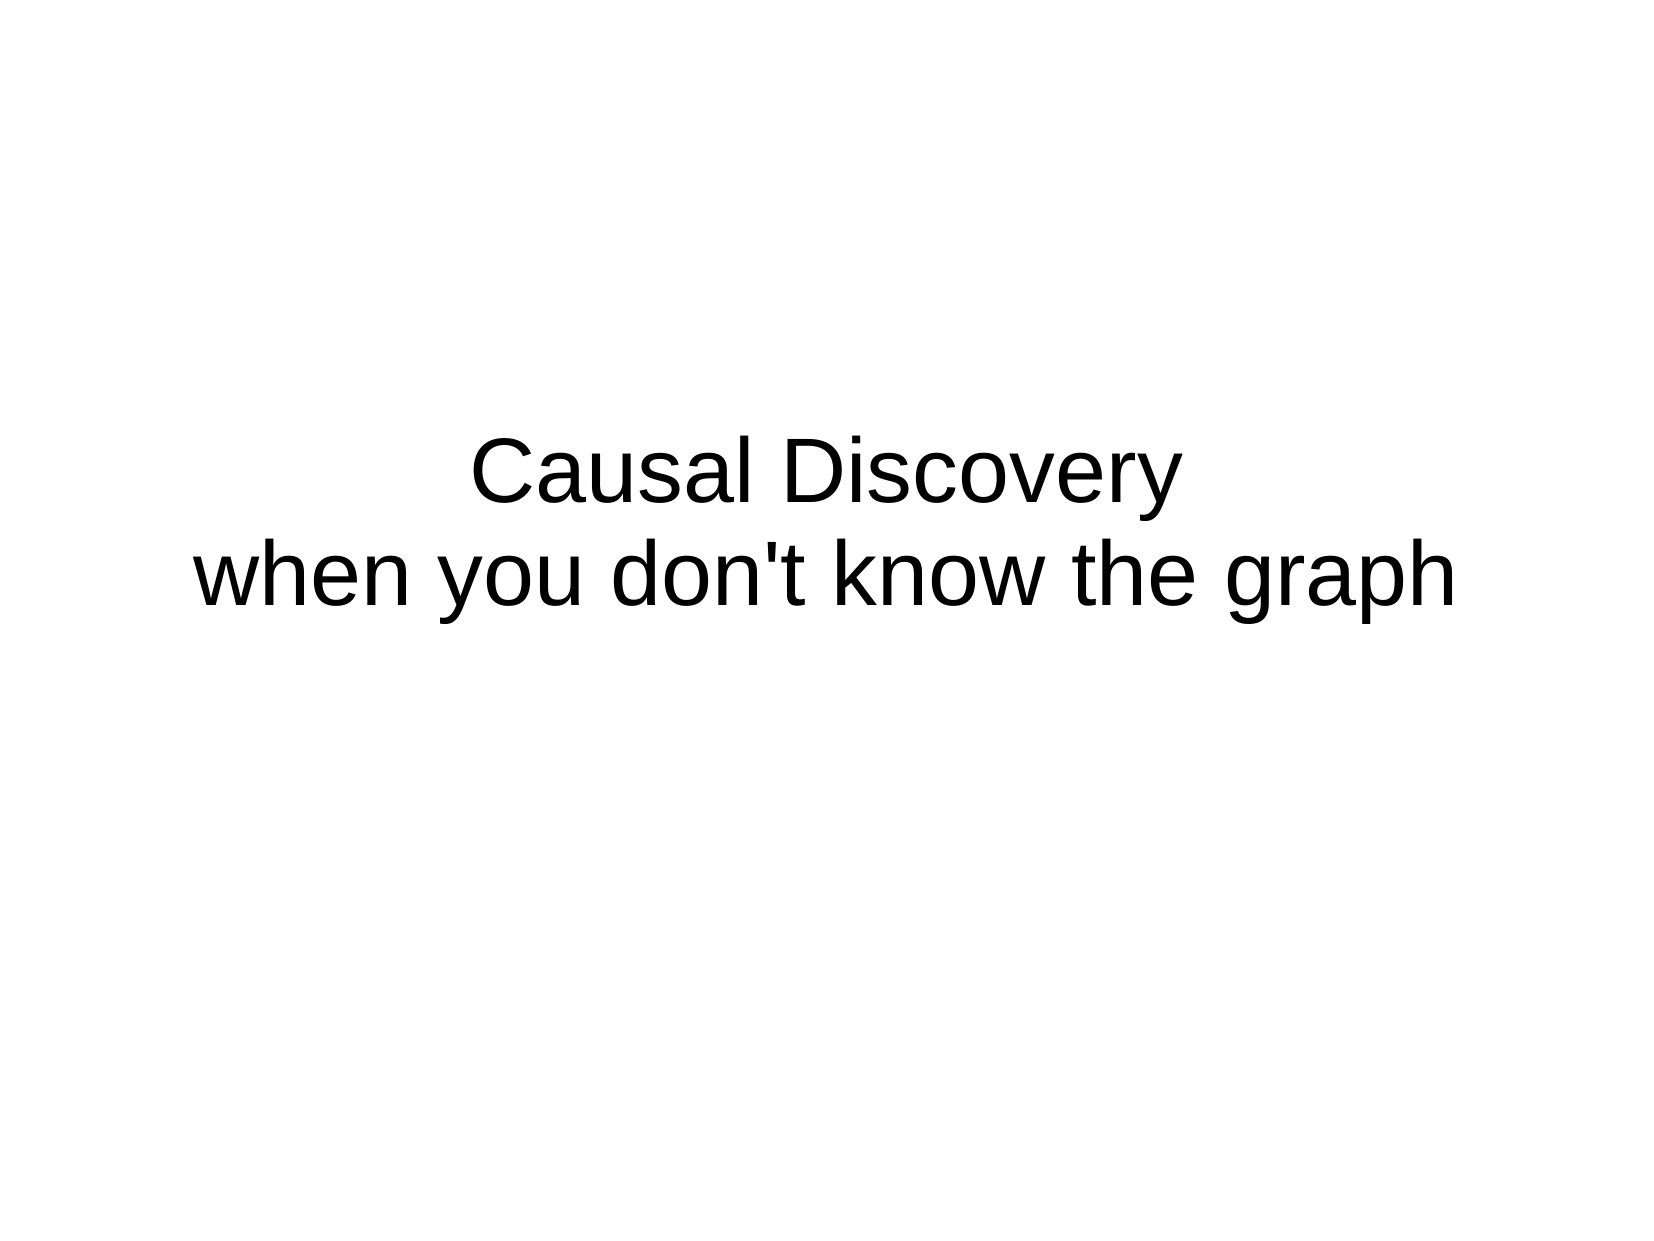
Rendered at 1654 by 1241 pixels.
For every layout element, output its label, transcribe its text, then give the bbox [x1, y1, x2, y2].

title Causal Discovery when you don't know the graph [82, 418, 1571, 626]
